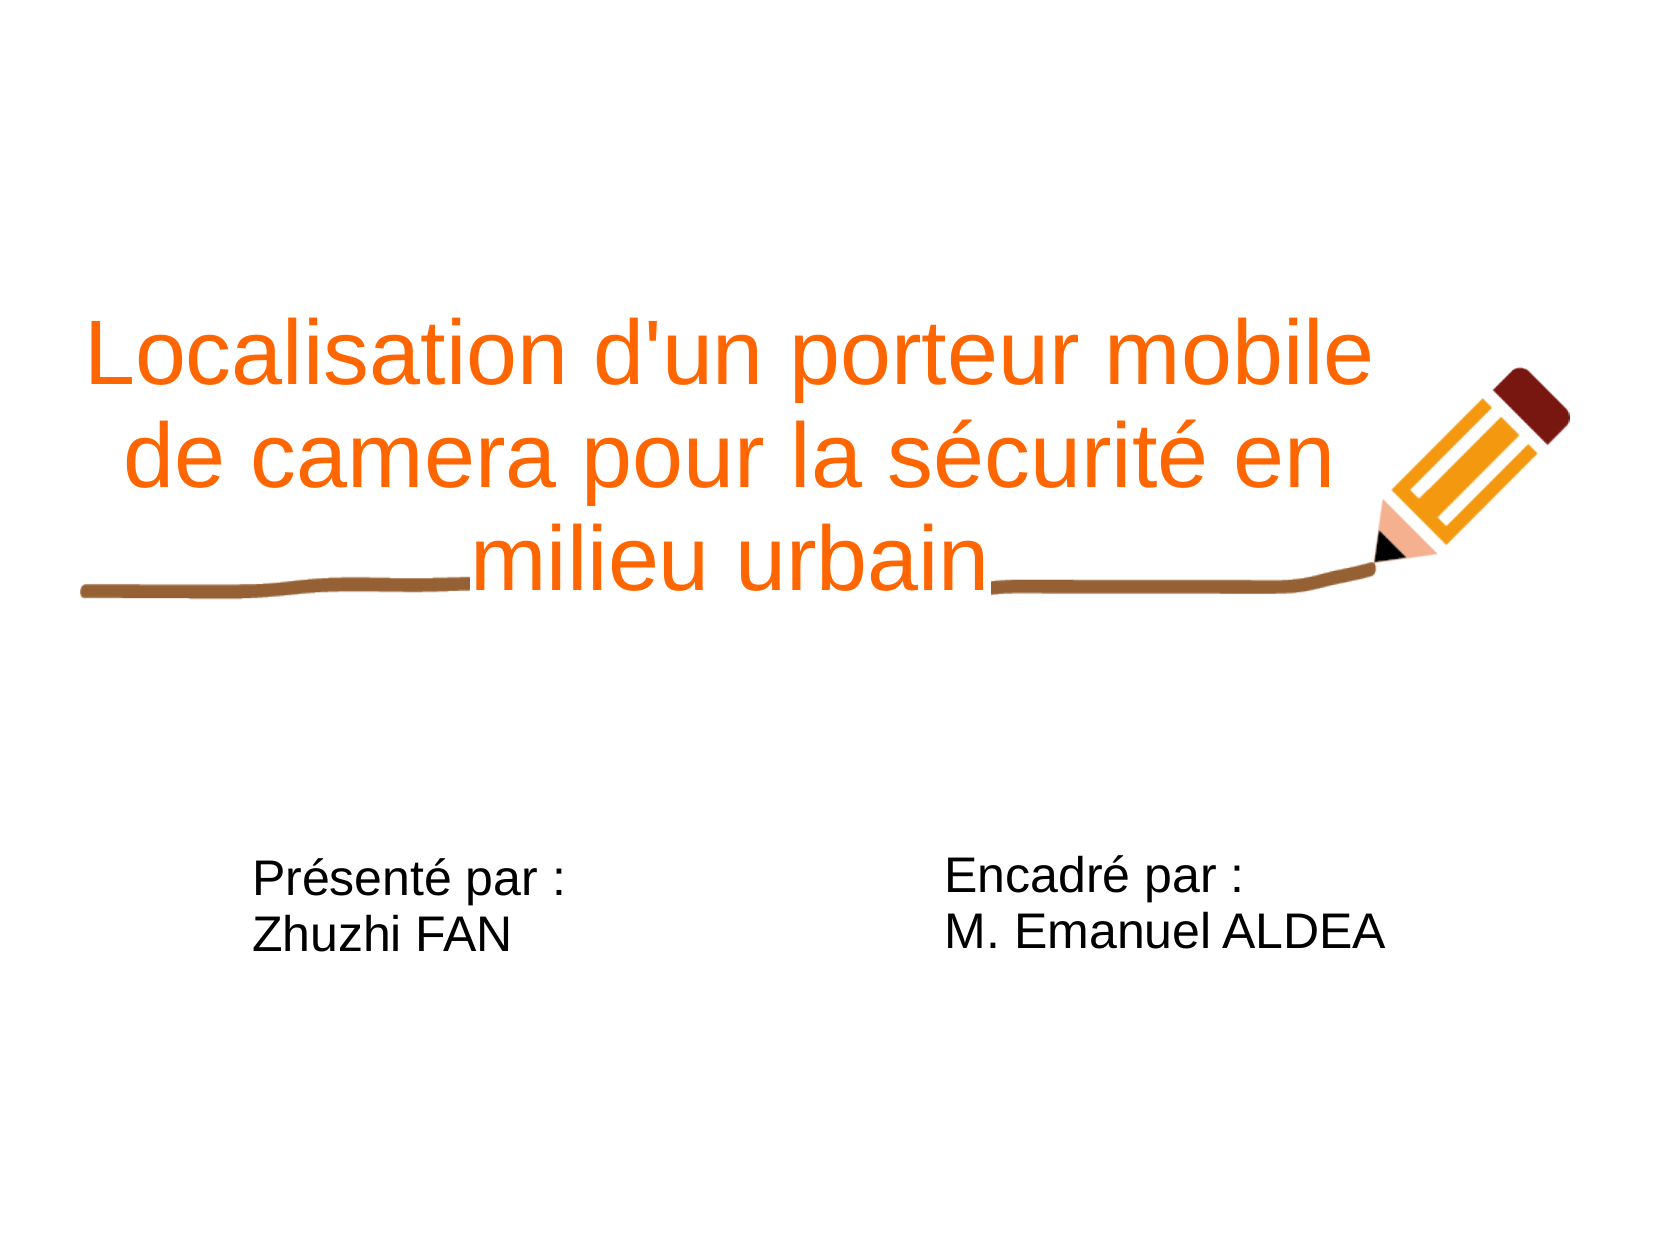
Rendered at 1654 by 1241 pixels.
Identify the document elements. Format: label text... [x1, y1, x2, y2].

text_box Encadré par : M. Emanuel ALDEA [930, 840, 1486, 1023]
text_box Présenté par : Zhuzhi FAN [237, 842, 631, 969]
picture [1379, 367, 1570, 603]
title Localisation d'un porteur mobile de camera pour la sécurité en milieu urbain [82, 301, 1379, 610]
